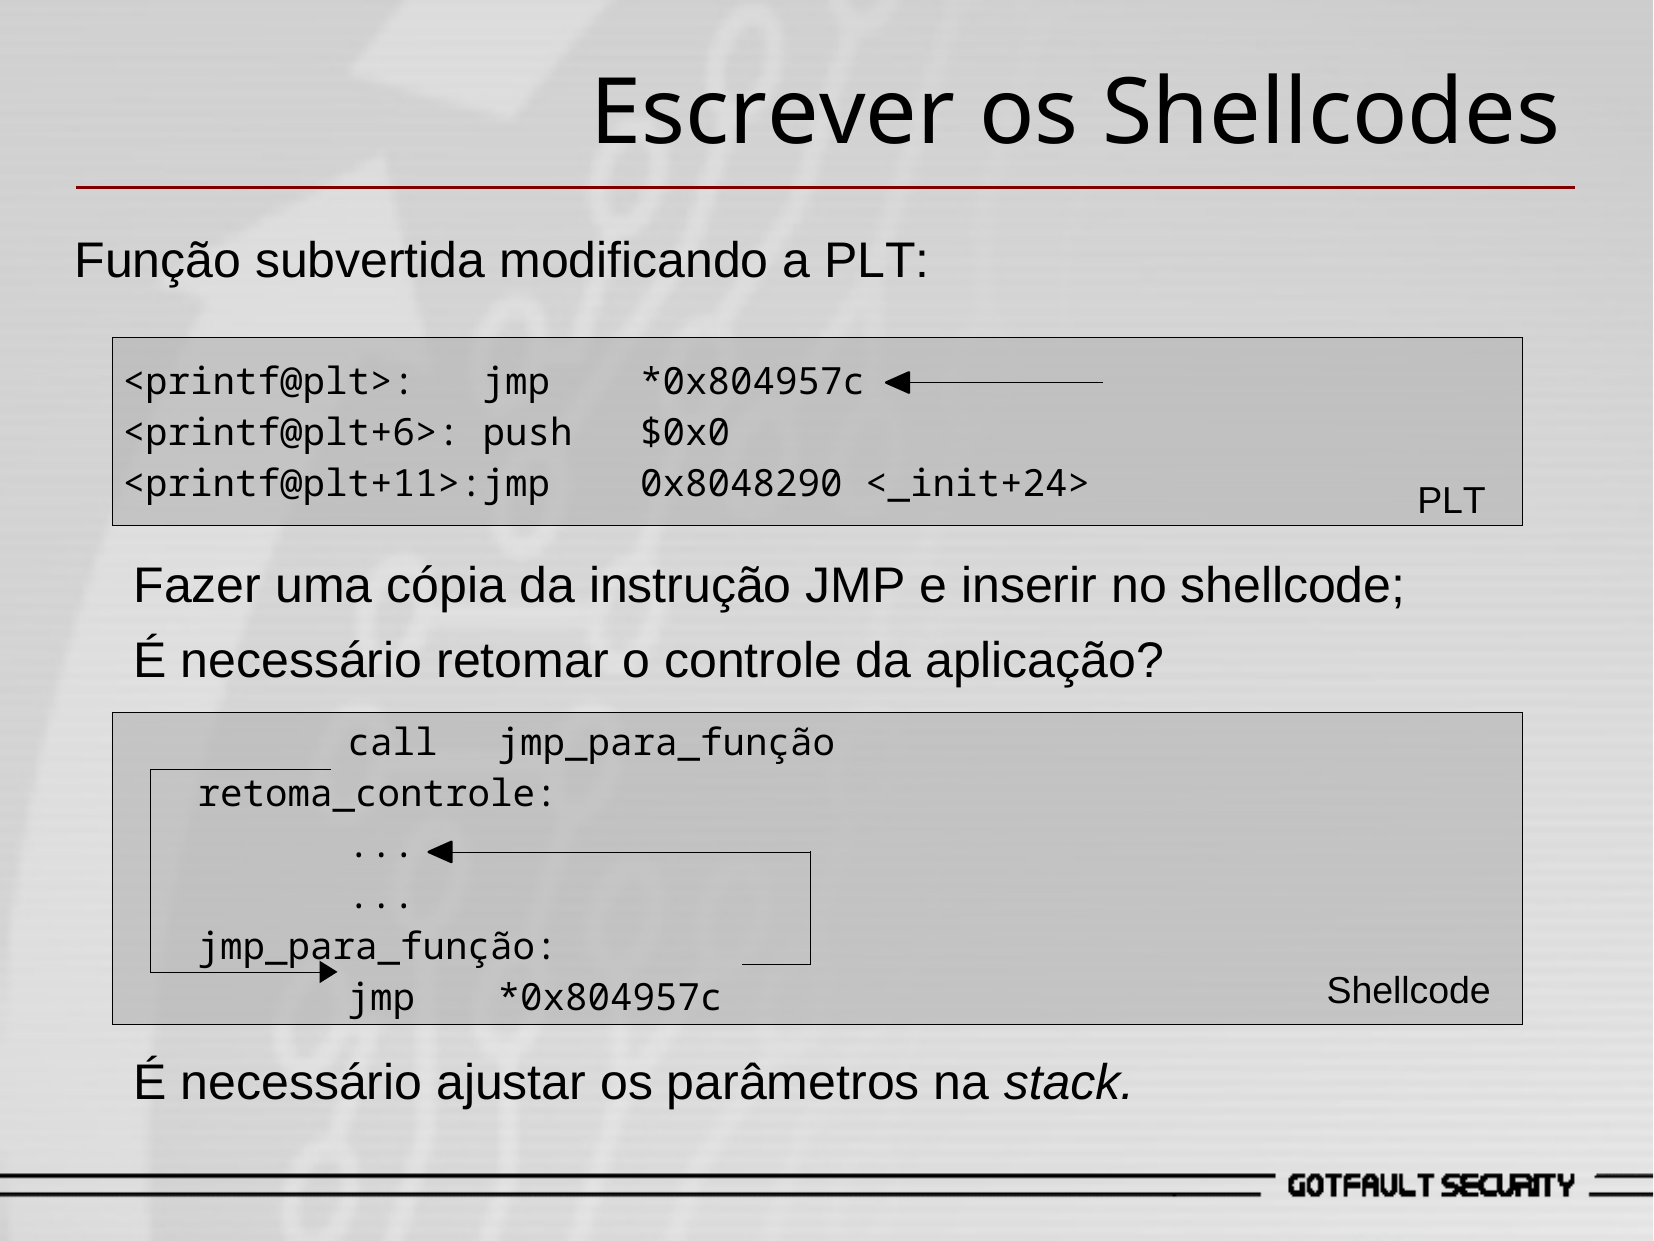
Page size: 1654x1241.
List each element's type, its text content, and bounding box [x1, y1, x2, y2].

text_box Shellcode [1311, 962, 1515, 1024]
text_box É necessário retomar o controle da aplicação? [105, 625, 1486, 702]
text_box Função subvertida modificando a PLT: [60, 225, 1336, 302]
text_box Fazer uma cópia da instrução JMP e inserir no shellcode; [105, 550, 1486, 625]
text_box É necessário ajustar os parâmetros na stack. [105, 1046, 1486, 1126]
picture [0, 0, 1654, 1241]
text_box Escrever os Shellcodes [75, 37, 1576, 196]
text_box <printf@plt>: jmp *0x804957c <printf@plt+6>: push $0x0 <printf@plt+11>:jmp 0x8048290 <_init+24> [112, 337, 1523, 526]
text_box PLT [1402, 472, 1508, 534]
text_box call jmp_para_função retoma_controle: ... ... jmp_para_função: jmp *0x804957c [112, 712, 1523, 1025]
